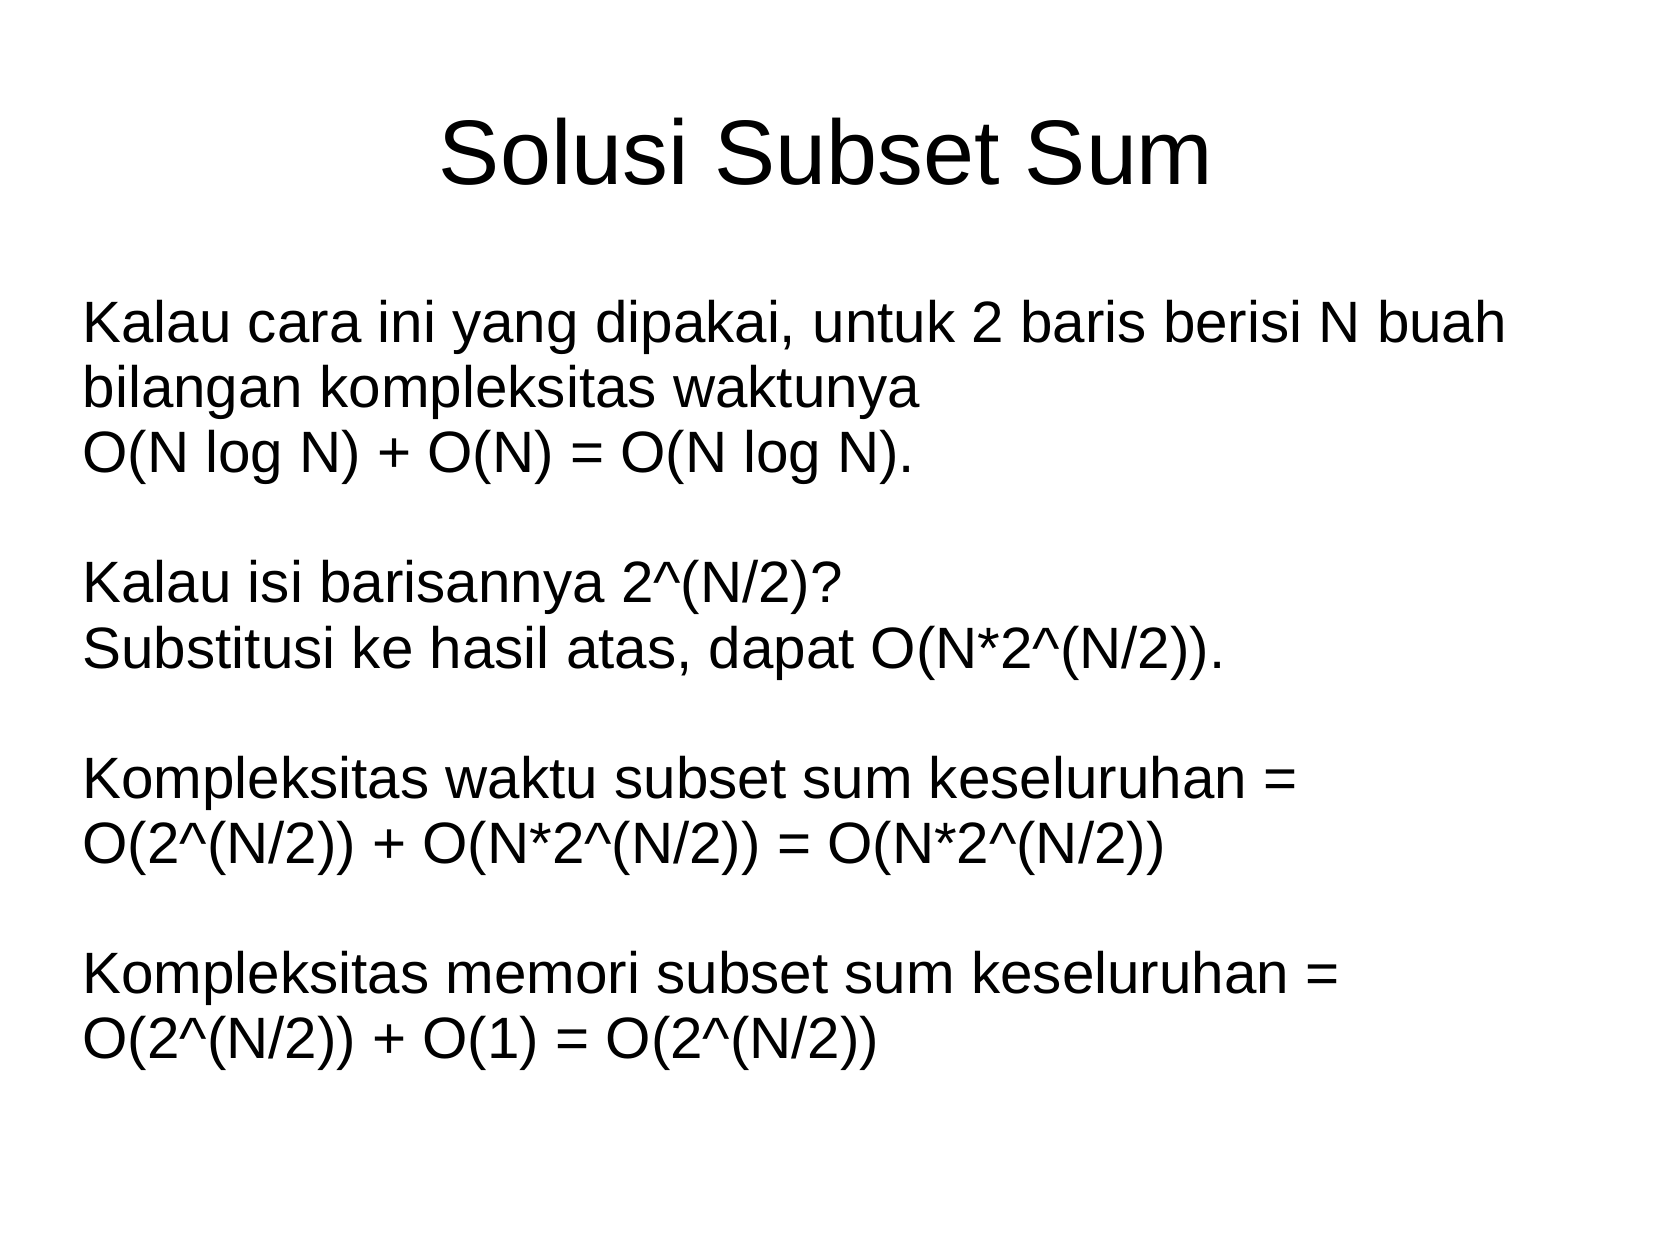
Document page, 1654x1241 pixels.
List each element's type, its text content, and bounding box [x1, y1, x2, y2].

subtitle Kalau cara ini yang dipakai, untuk 2 baris berisi N buah bilangan kompleksitas waktunya O(N log N) + O(N) = O(N log N). Kalau isi barisannya 2^(N/2)? Substitusi ke hasil atas, dapat O(N*2^(N/2)). Kompleksitas waktu subset sum keseluruhan = O(2^(N/2)) + O(N*2^(N/2)) = O(N*2^(N/2)) Kompleksitas memori subset sum keseluruhan = O(2^(N/2)) + O(1) = O(2^(N/2)) [82, 290, 1571, 1071]
title Solusi Subset Sum [82, 49, 1571, 257]
